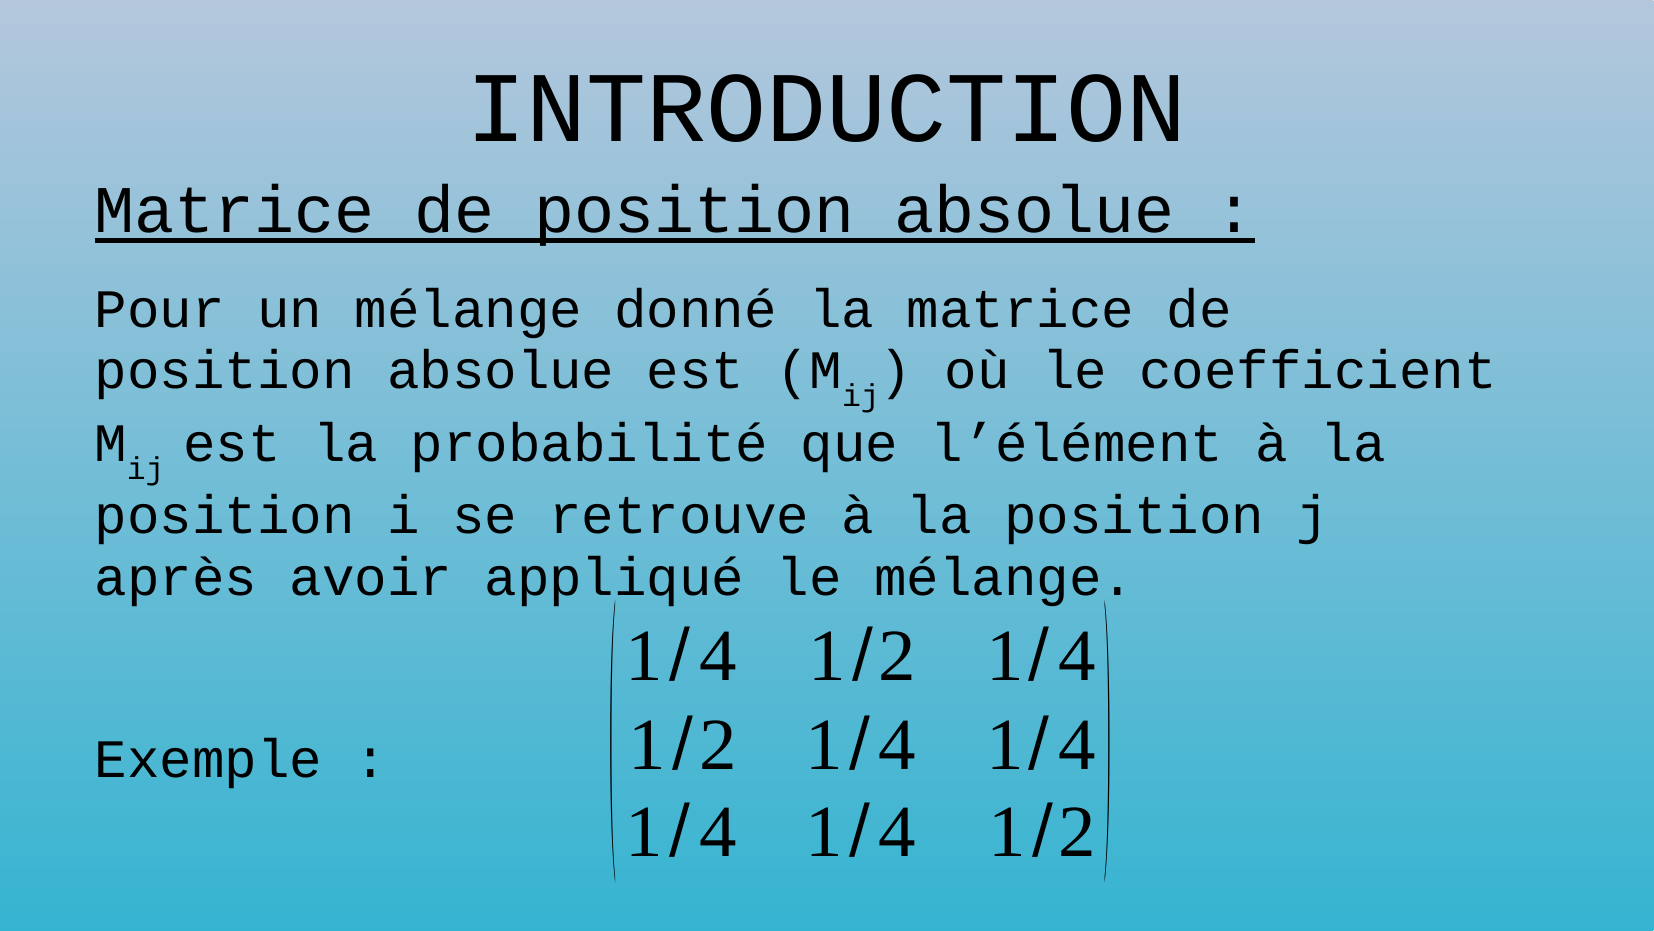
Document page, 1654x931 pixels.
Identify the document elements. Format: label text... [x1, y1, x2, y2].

list Matrice de position absolue : Pour un mélange donné la matrice de position absolue est (Mij) où le coefficient Mij est la probabilité que l’élément à la position i se retrouve à la position j après avoir appliqué le mélange. Exemple : [23, 177, 1512, 717]
title INTRODUCTION [82, 37, 1571, 193]
chart [602, 596, 1123, 886]
